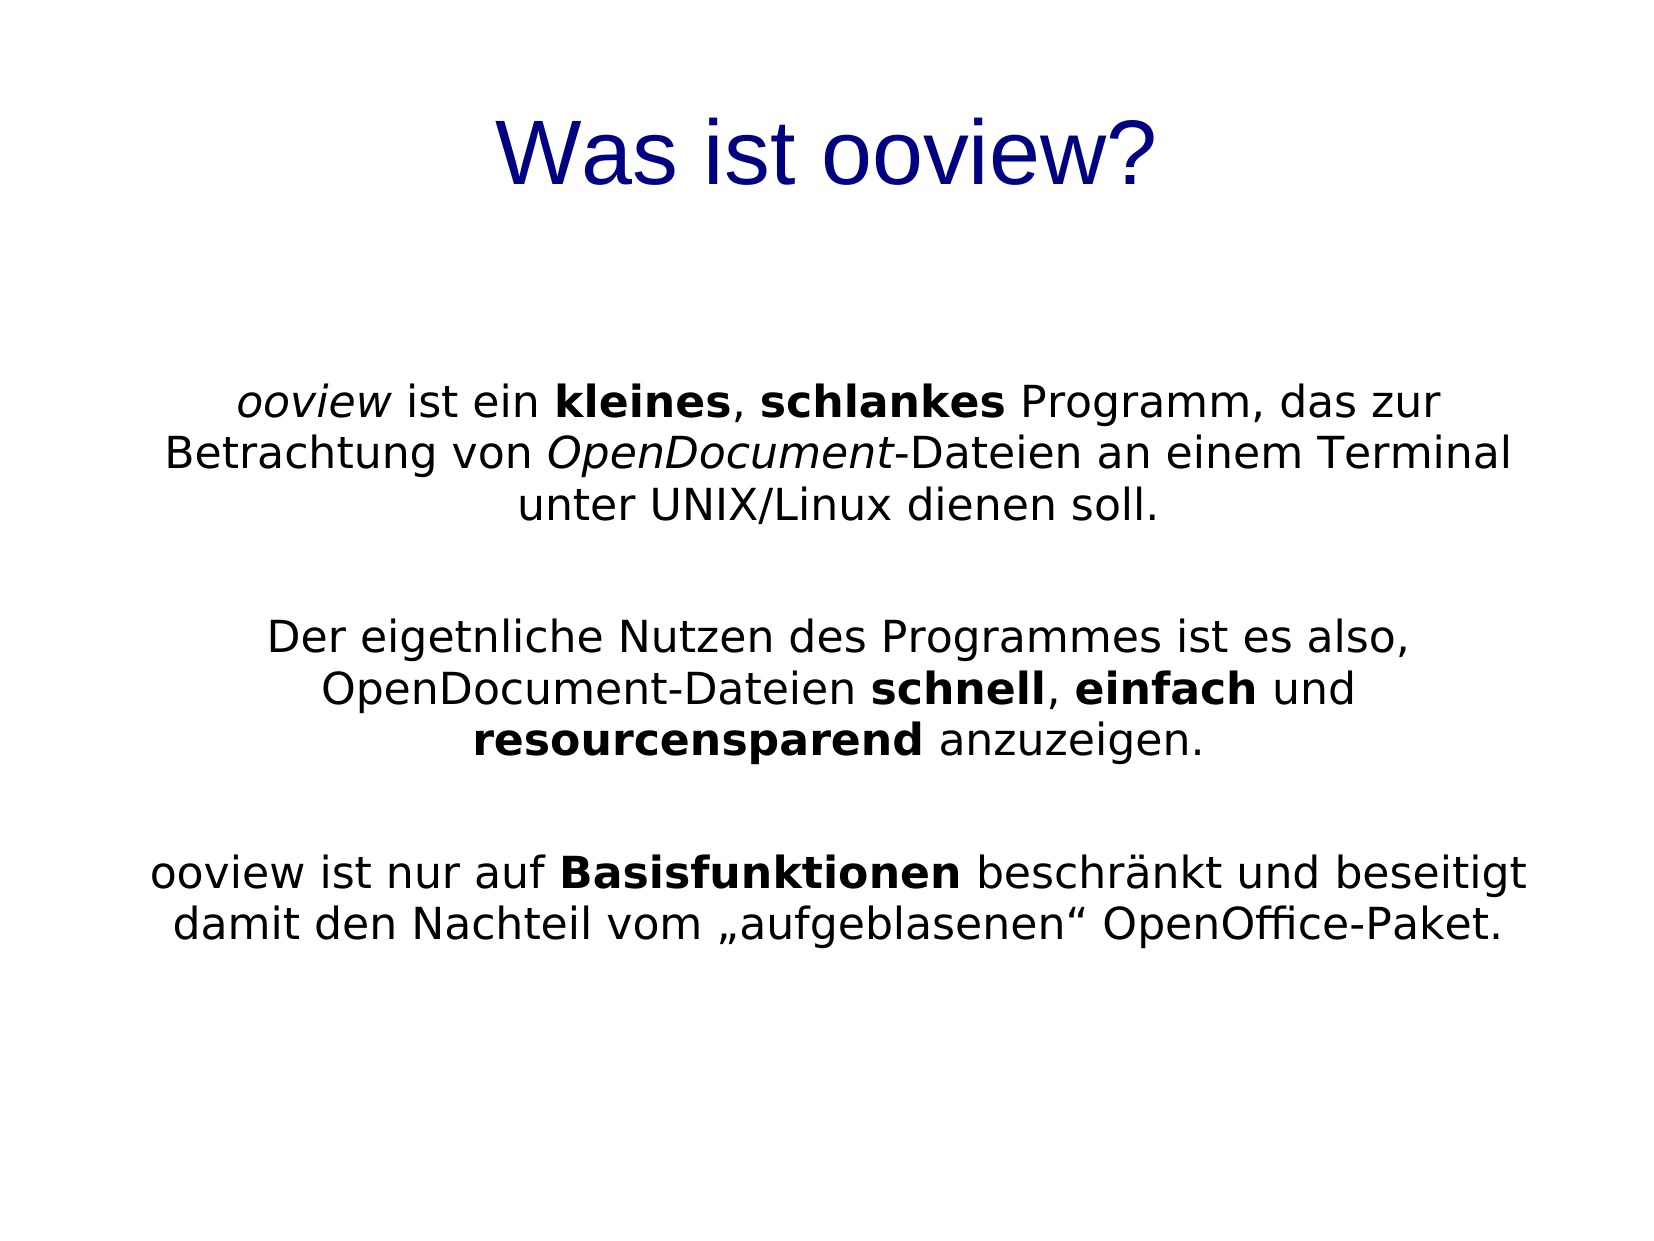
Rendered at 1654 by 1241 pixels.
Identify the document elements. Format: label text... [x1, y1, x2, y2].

title Was ist ooview? [82, 49, 1571, 257]
list ooview ist ein kleines, schlankes Programm, das zur Betrachtung von OpenDocument-Dateien an einem Terminal unter UNIX/Linux dienen soll. Der eigetnliche Nutzen des Programmes ist es also, OpenDocument-Dateien schnell, einfach und resourcensparend anzuzeigen. ooview ist nur auf Basisfunktionen beschränkt und beseitigt damit den Nachteil vom „aufgeblasenen“ OpenOffice-Paket. [59, 324, 1548, 1080]
